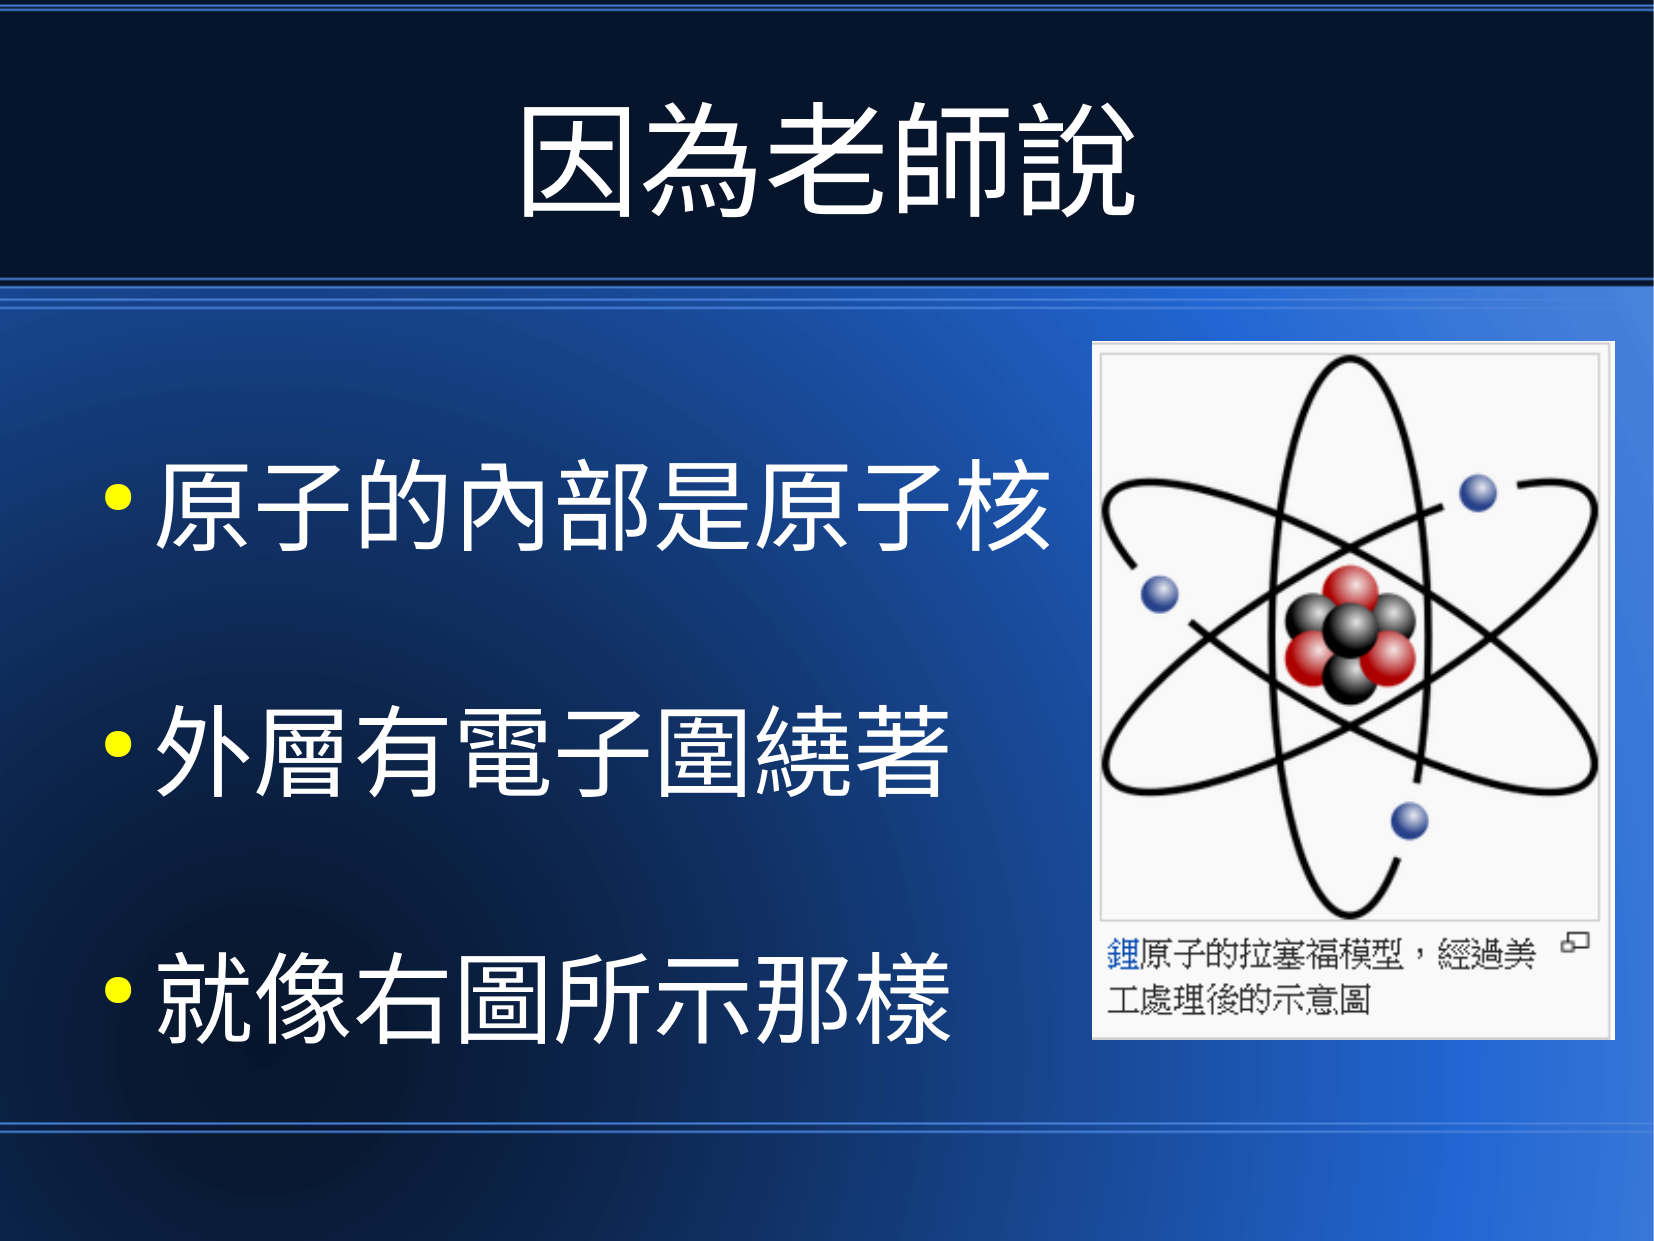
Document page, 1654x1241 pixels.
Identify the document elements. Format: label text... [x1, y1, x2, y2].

list 原子的內部是原子核 外層有電子圍繞著 就像右圖所示那樣 [82, 355, 1571, 1241]
title 因為老師說 [82, 49, 1571, 257]
picture [0, 0, 1654, 1241]
